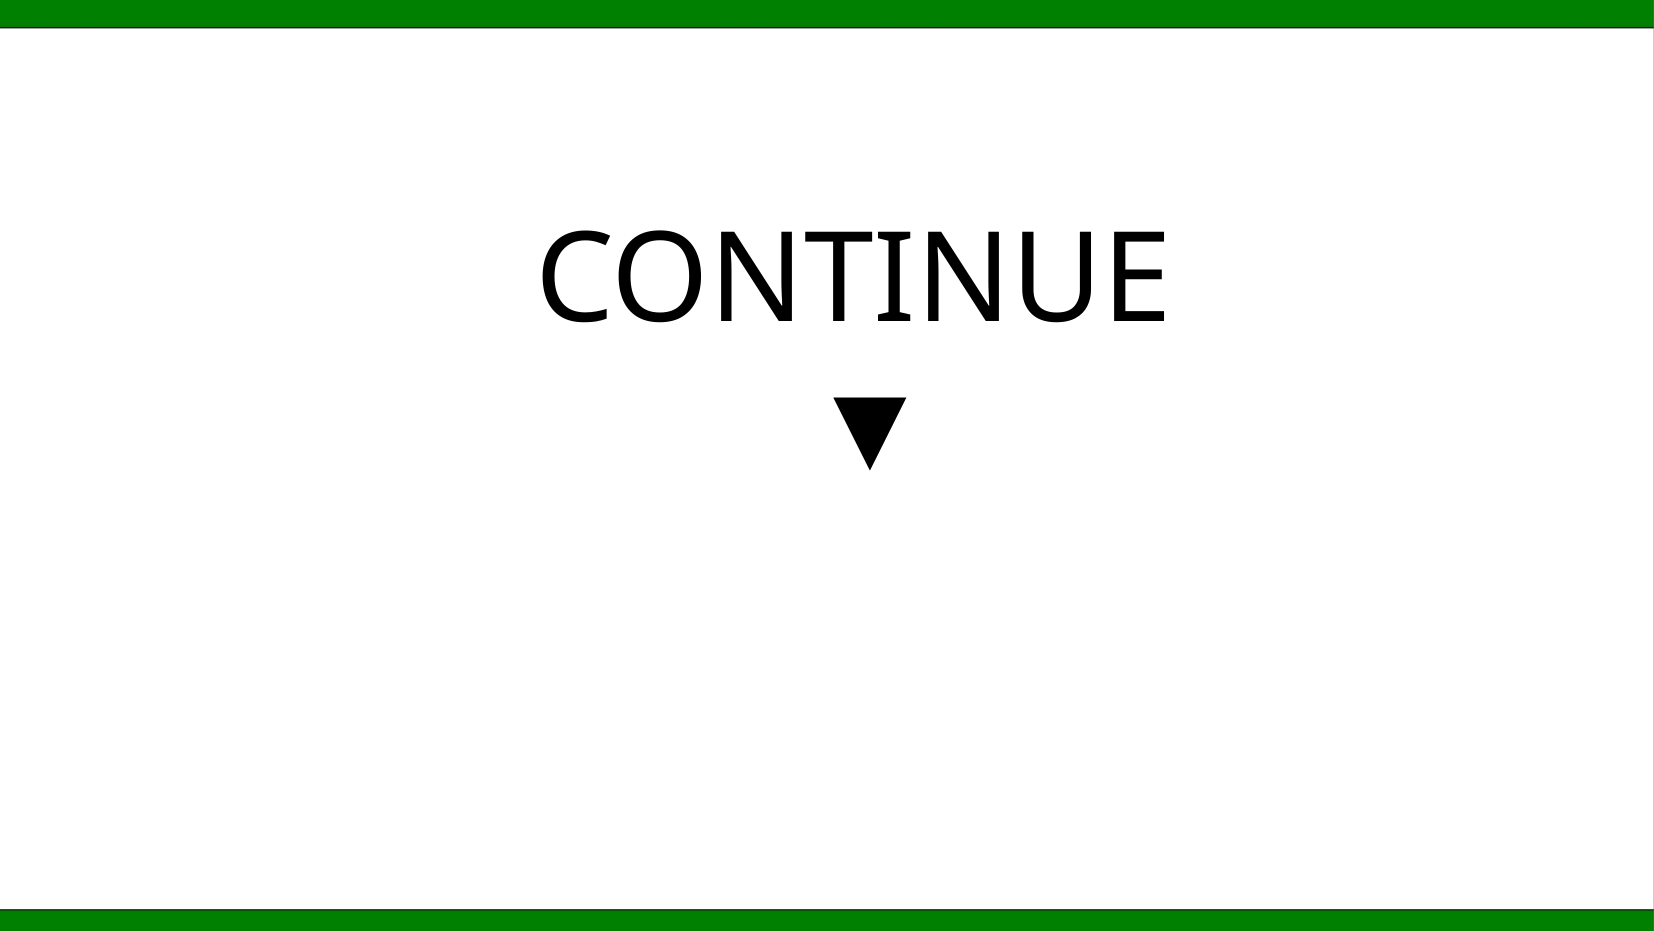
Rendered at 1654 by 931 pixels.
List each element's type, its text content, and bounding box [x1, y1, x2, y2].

text_box CONTINUE ▼ [255, 180, 1486, 526]
picture [0, 0, 1654, 931]
